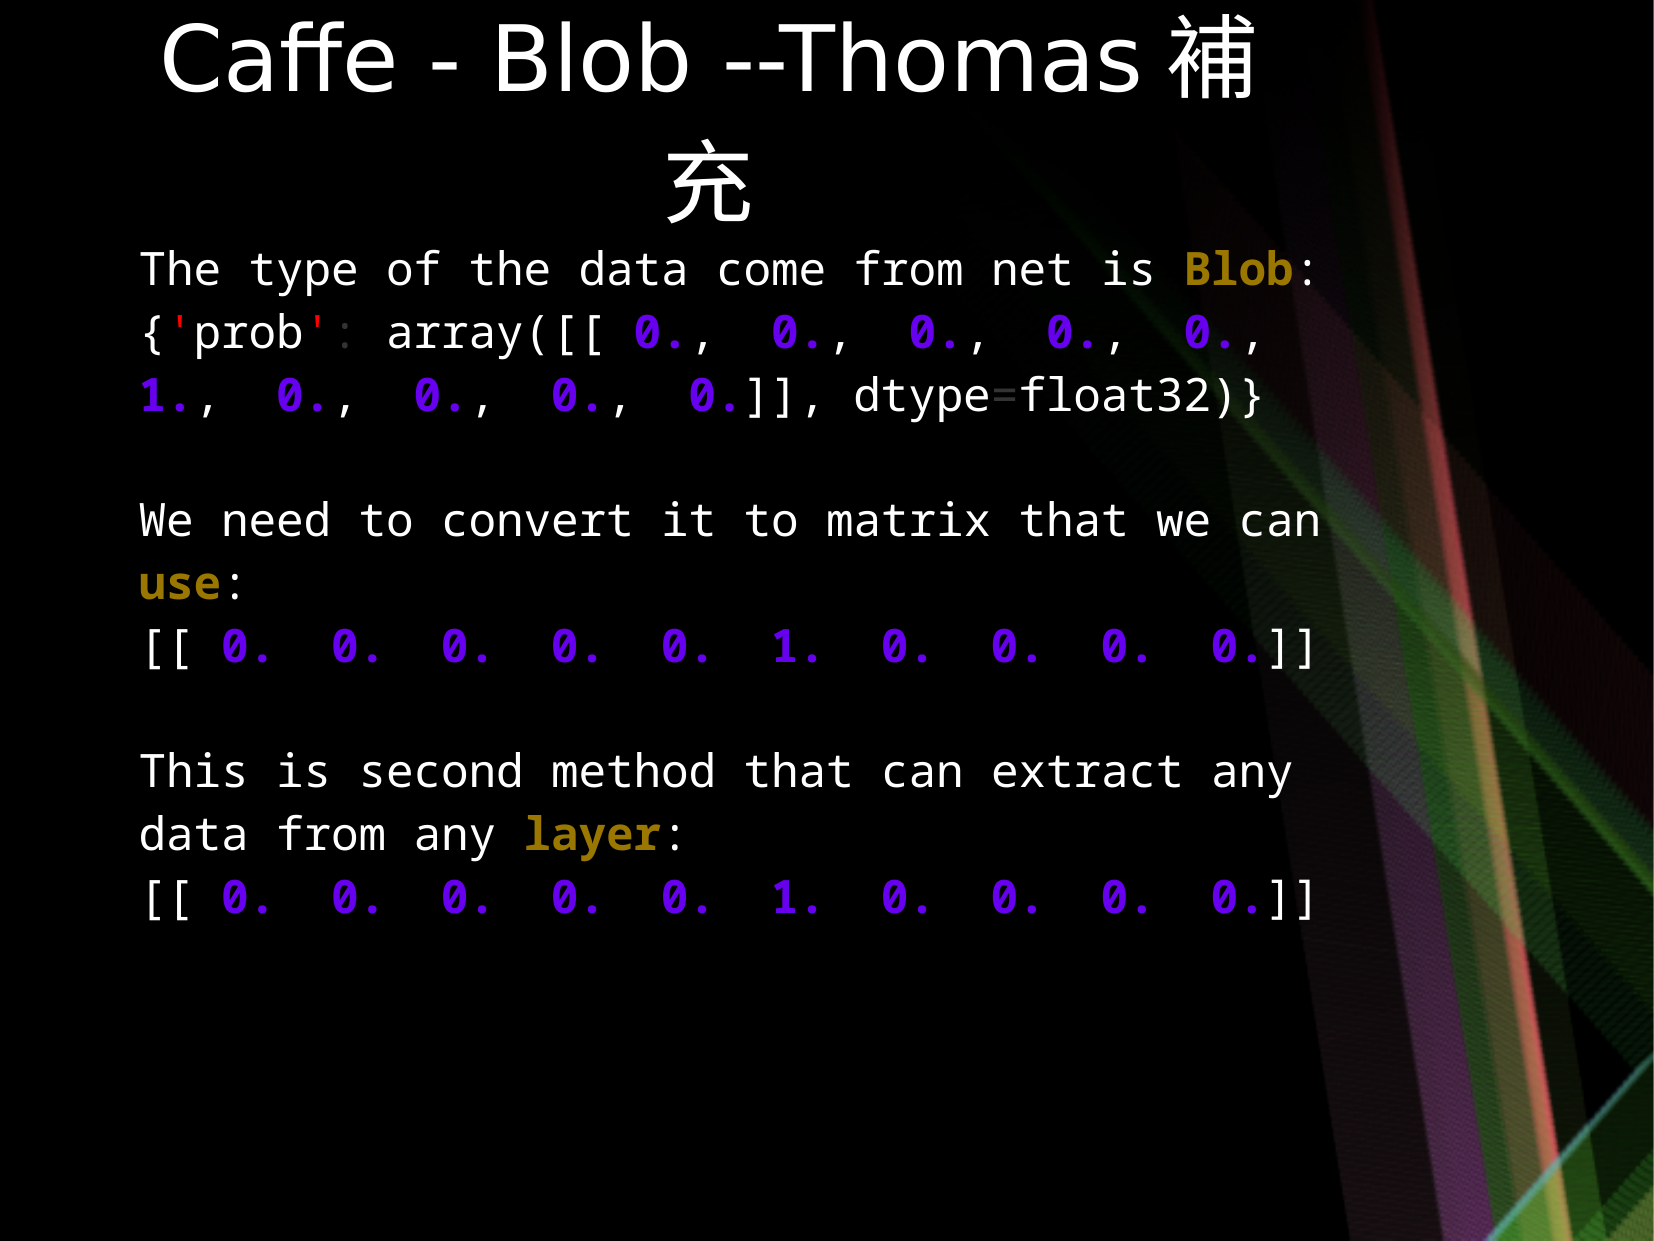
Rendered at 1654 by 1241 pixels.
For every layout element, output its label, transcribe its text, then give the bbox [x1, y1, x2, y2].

picture [0, 0, 1654, 1241]
title Caffe - Blob --Thomas補充 [118, 29, 1300, 207]
list The type of the data come from net is Blob: {'prob': array([[ 0., 0., 0., 0., 0., 1., 0., 0., 0., 0.]], dtype=float32)} We need to convert it to matrix that we can use: [[ 0. 0. 0. 0. 0. 1. 0. 0. 0. 0.]] This is second method that can extract any data from any layer: [[ 0. 0. 0. 0. 0. 1. 0. 0. 0. 0.]] [118, 236, 1418, 945]
